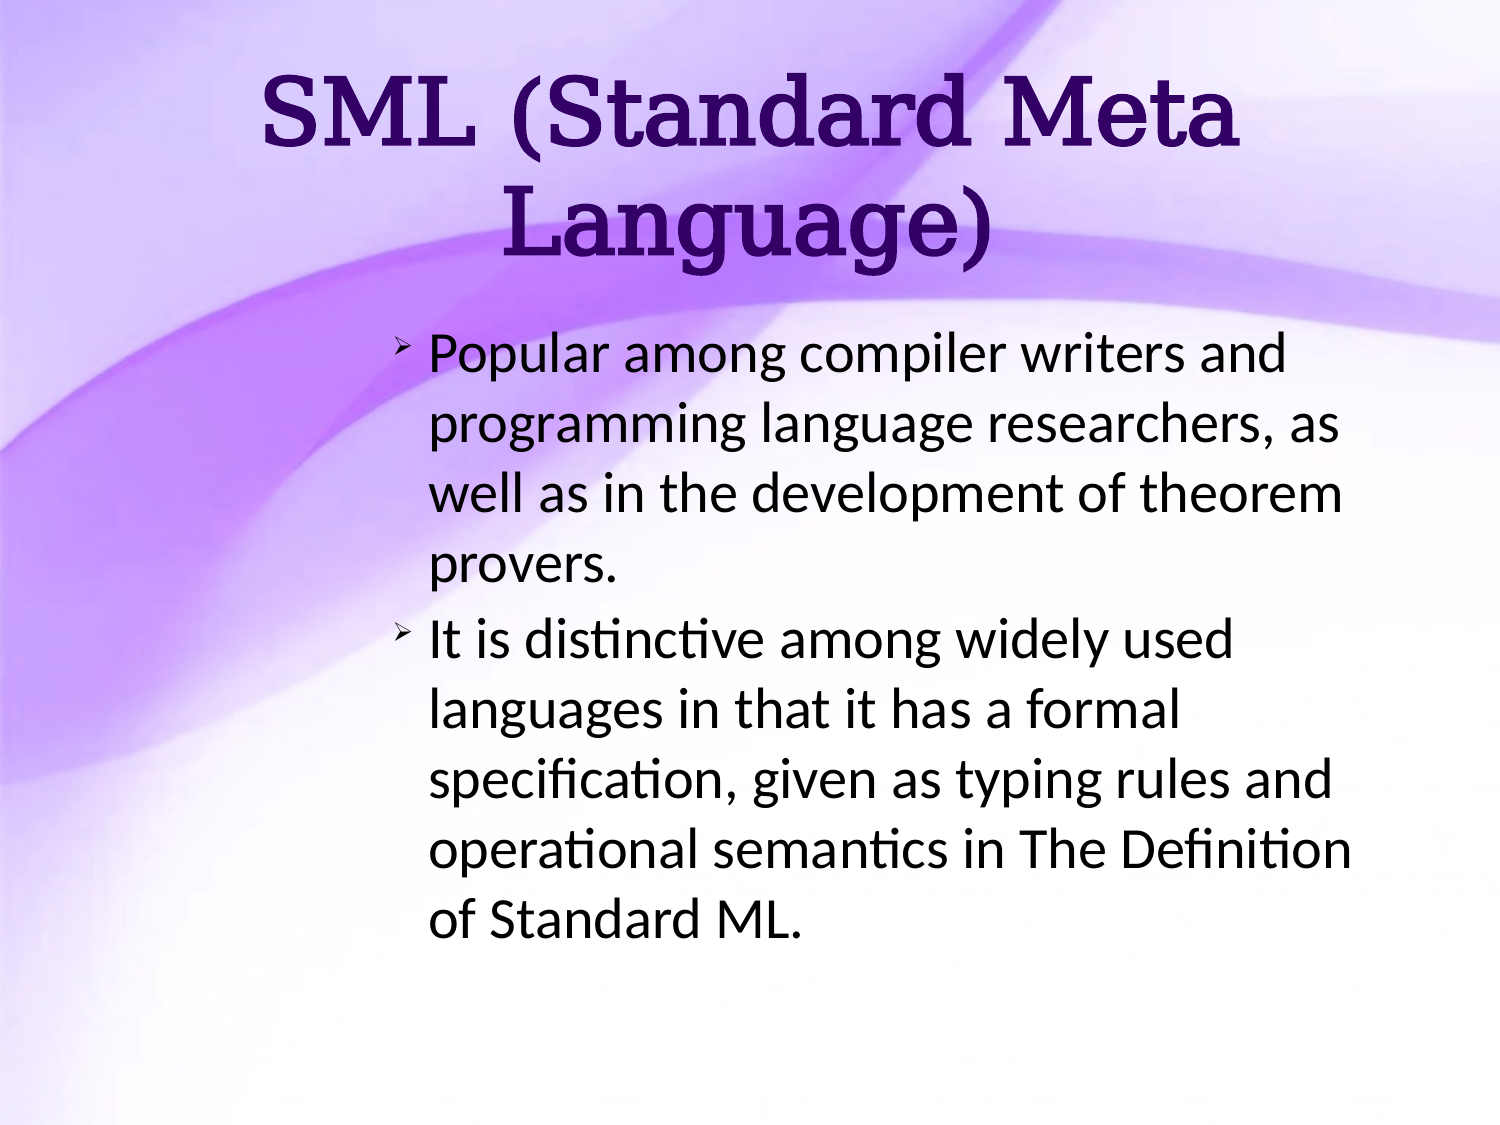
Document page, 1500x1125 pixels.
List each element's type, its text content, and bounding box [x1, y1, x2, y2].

list Popular among compiler writers and programming language researchers, as well as in the development of theorem provers. It is distinctive among widely used languages in that it has a formal specification, given as typing rules and operational semantics in The Definition of Standard ML. [59, 307, 1409, 1050]
title SML (Standard Meta Language) [75, 45, 1425, 233]
picture [0, 0, 1500, 1125]
